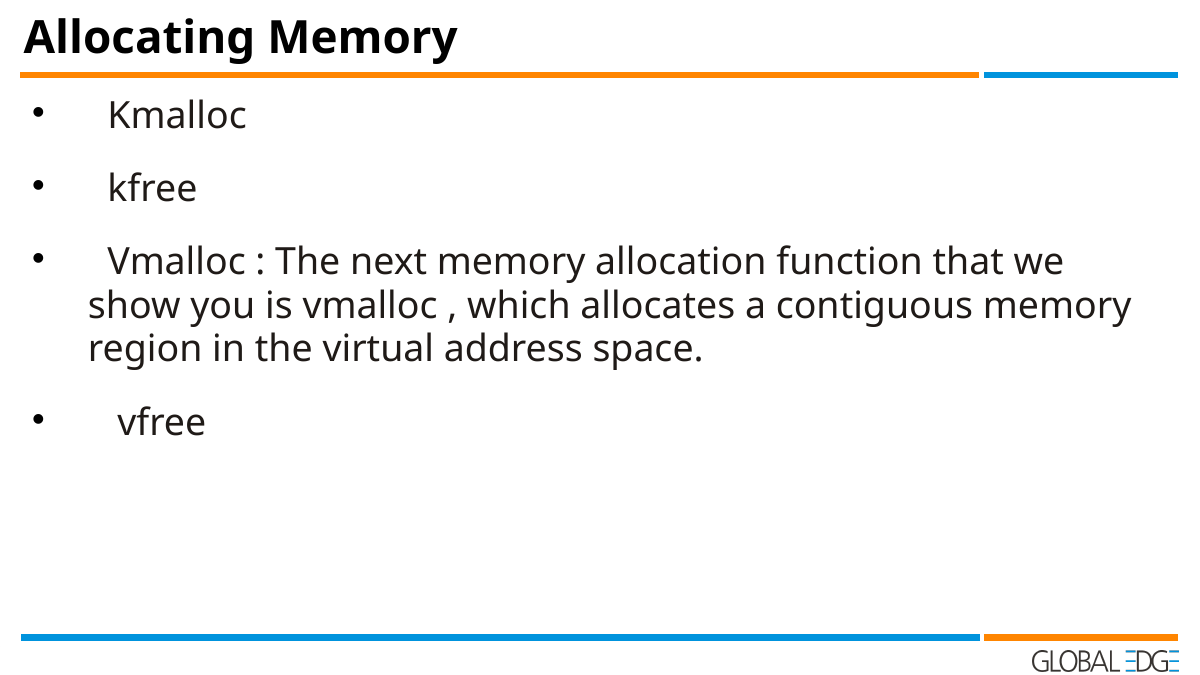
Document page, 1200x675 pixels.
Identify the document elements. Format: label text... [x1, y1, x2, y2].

title Allocating Memory [12, 5, 1087, 67]
picture [1032, 650, 1179, 672]
list Kmalloc kfree Vmalloc : The next memory allocation function that we show you is vmalloc , which allocates a contiguous memory region in the virtual address space. vfree [20, 87, 1179, 627]
